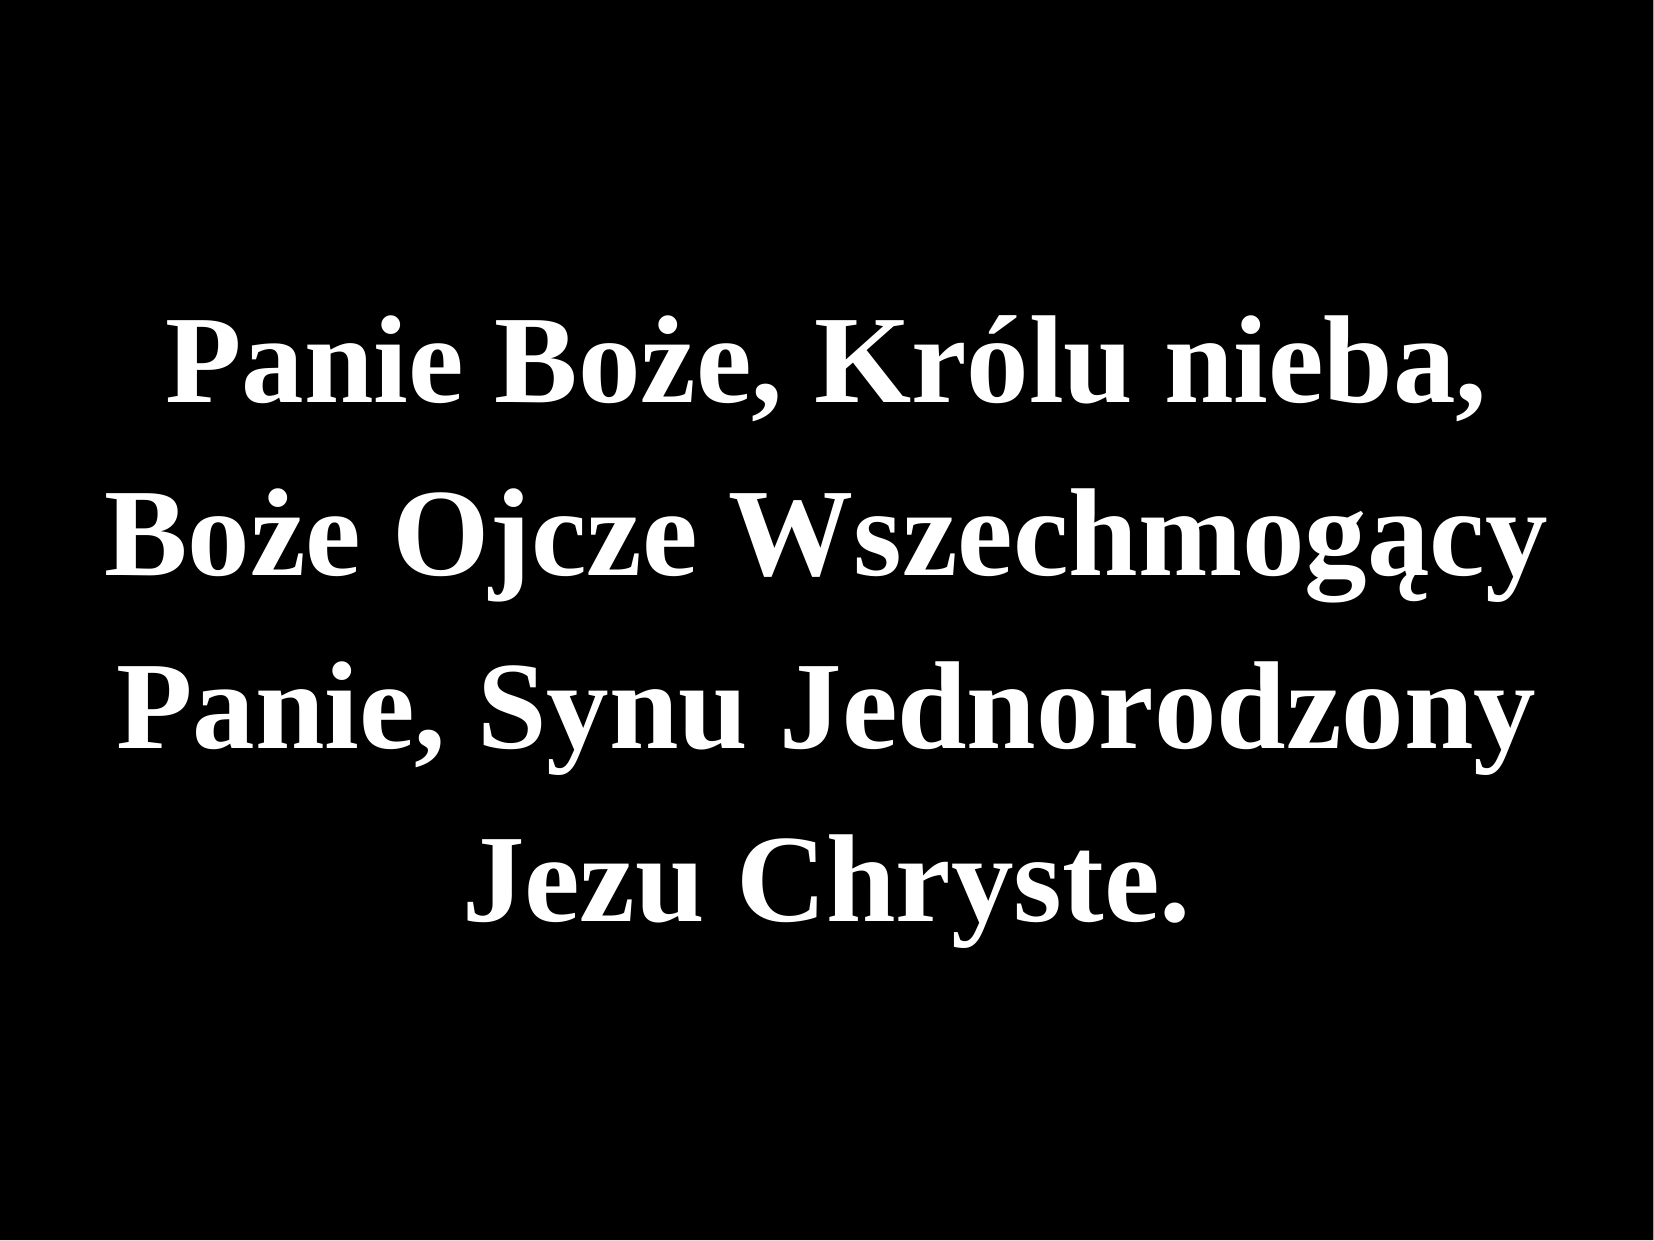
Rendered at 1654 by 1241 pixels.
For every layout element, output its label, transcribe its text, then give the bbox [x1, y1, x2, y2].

title Panie Boże, Królu nieba, ppp Boże Ojcze Wszechmogący ppp Panie, Synu Jednorodzony ppp Jezu Chryste. [0, 0, 1654, 1241]
